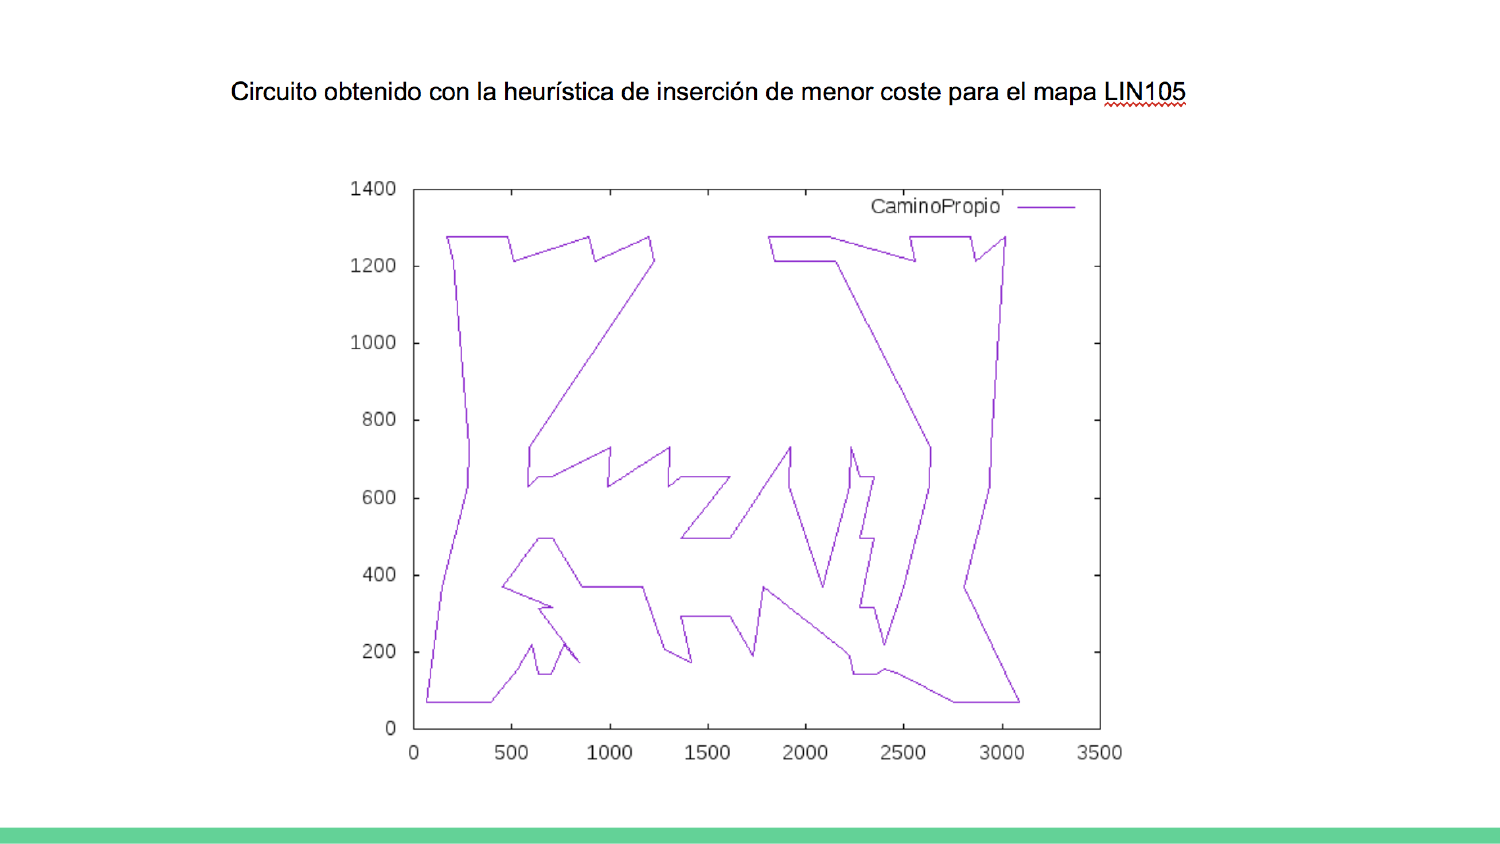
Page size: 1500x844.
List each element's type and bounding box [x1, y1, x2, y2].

picture [173, 34, 1327, 810]
